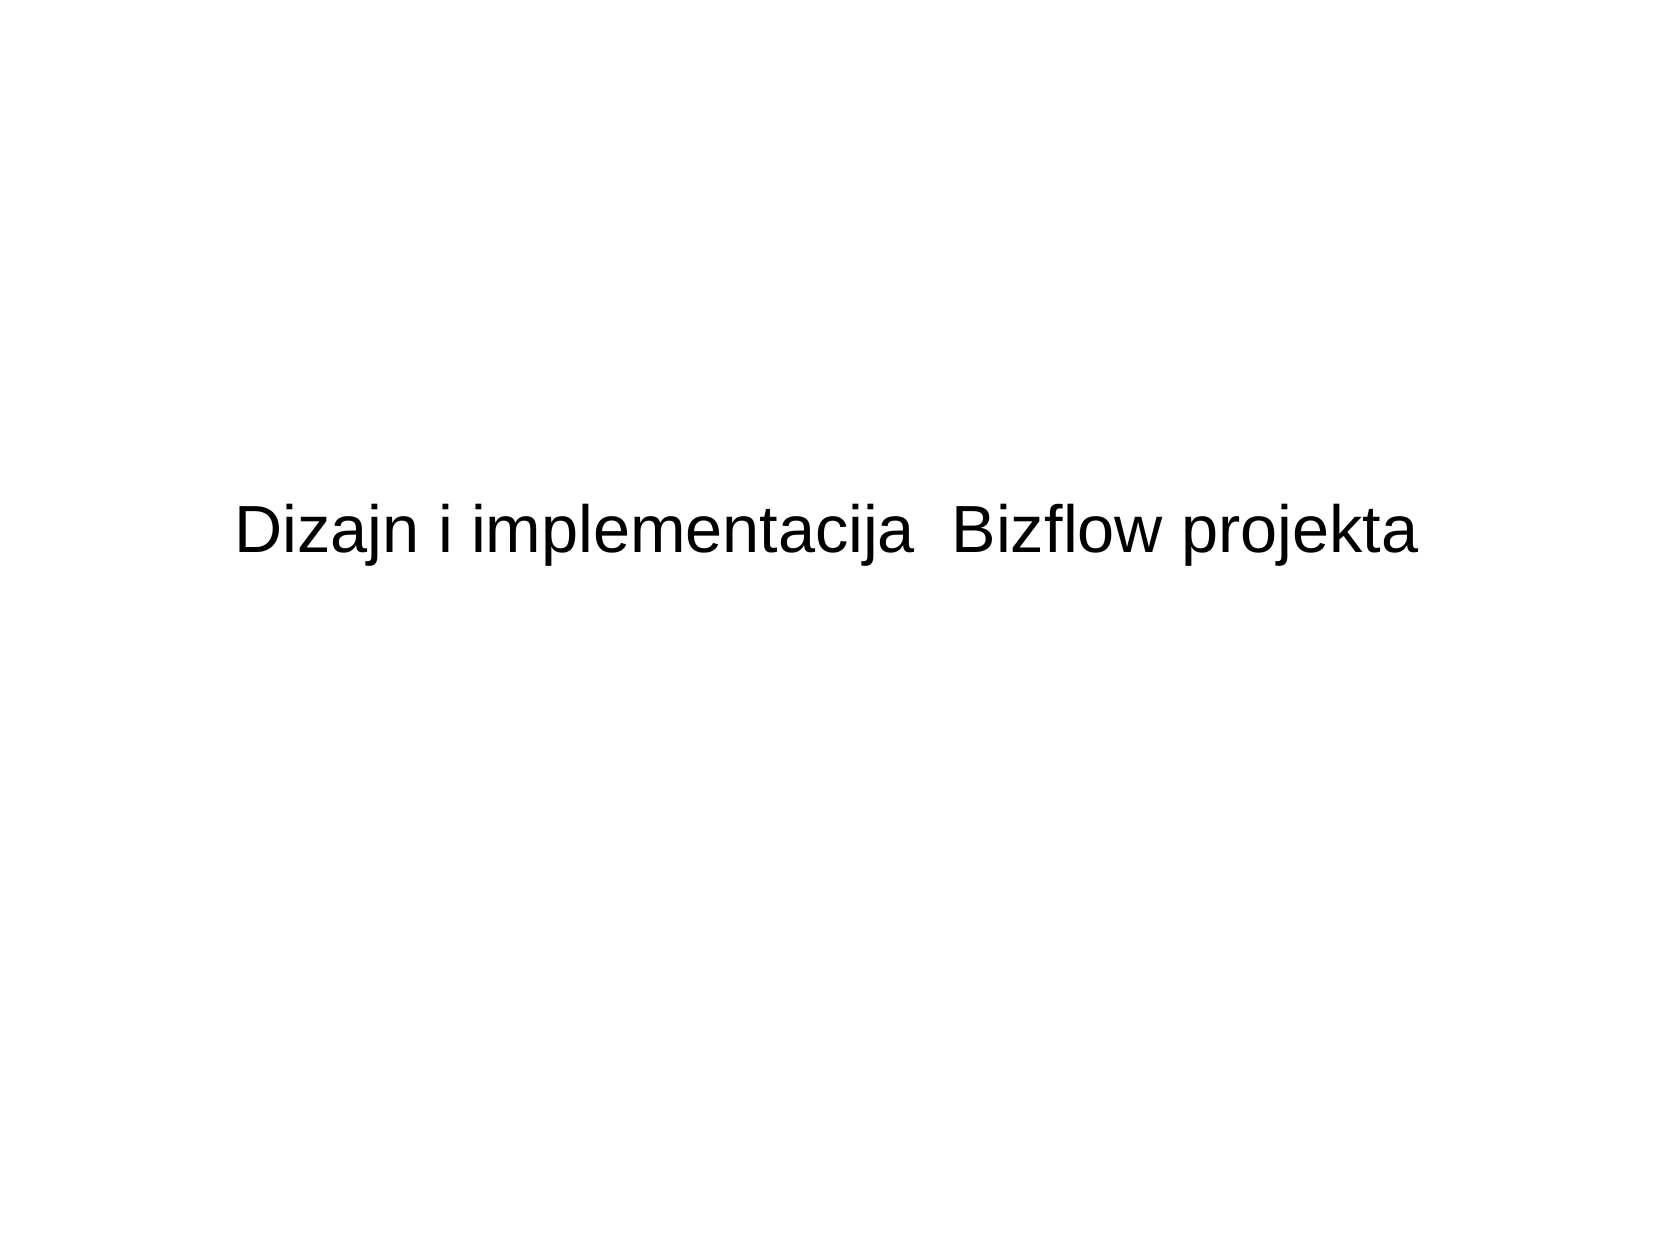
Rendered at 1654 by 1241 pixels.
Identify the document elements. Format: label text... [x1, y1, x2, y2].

subtitle Dizajn i implementacija Bizflow projekta [82, 49, 1571, 1010]
